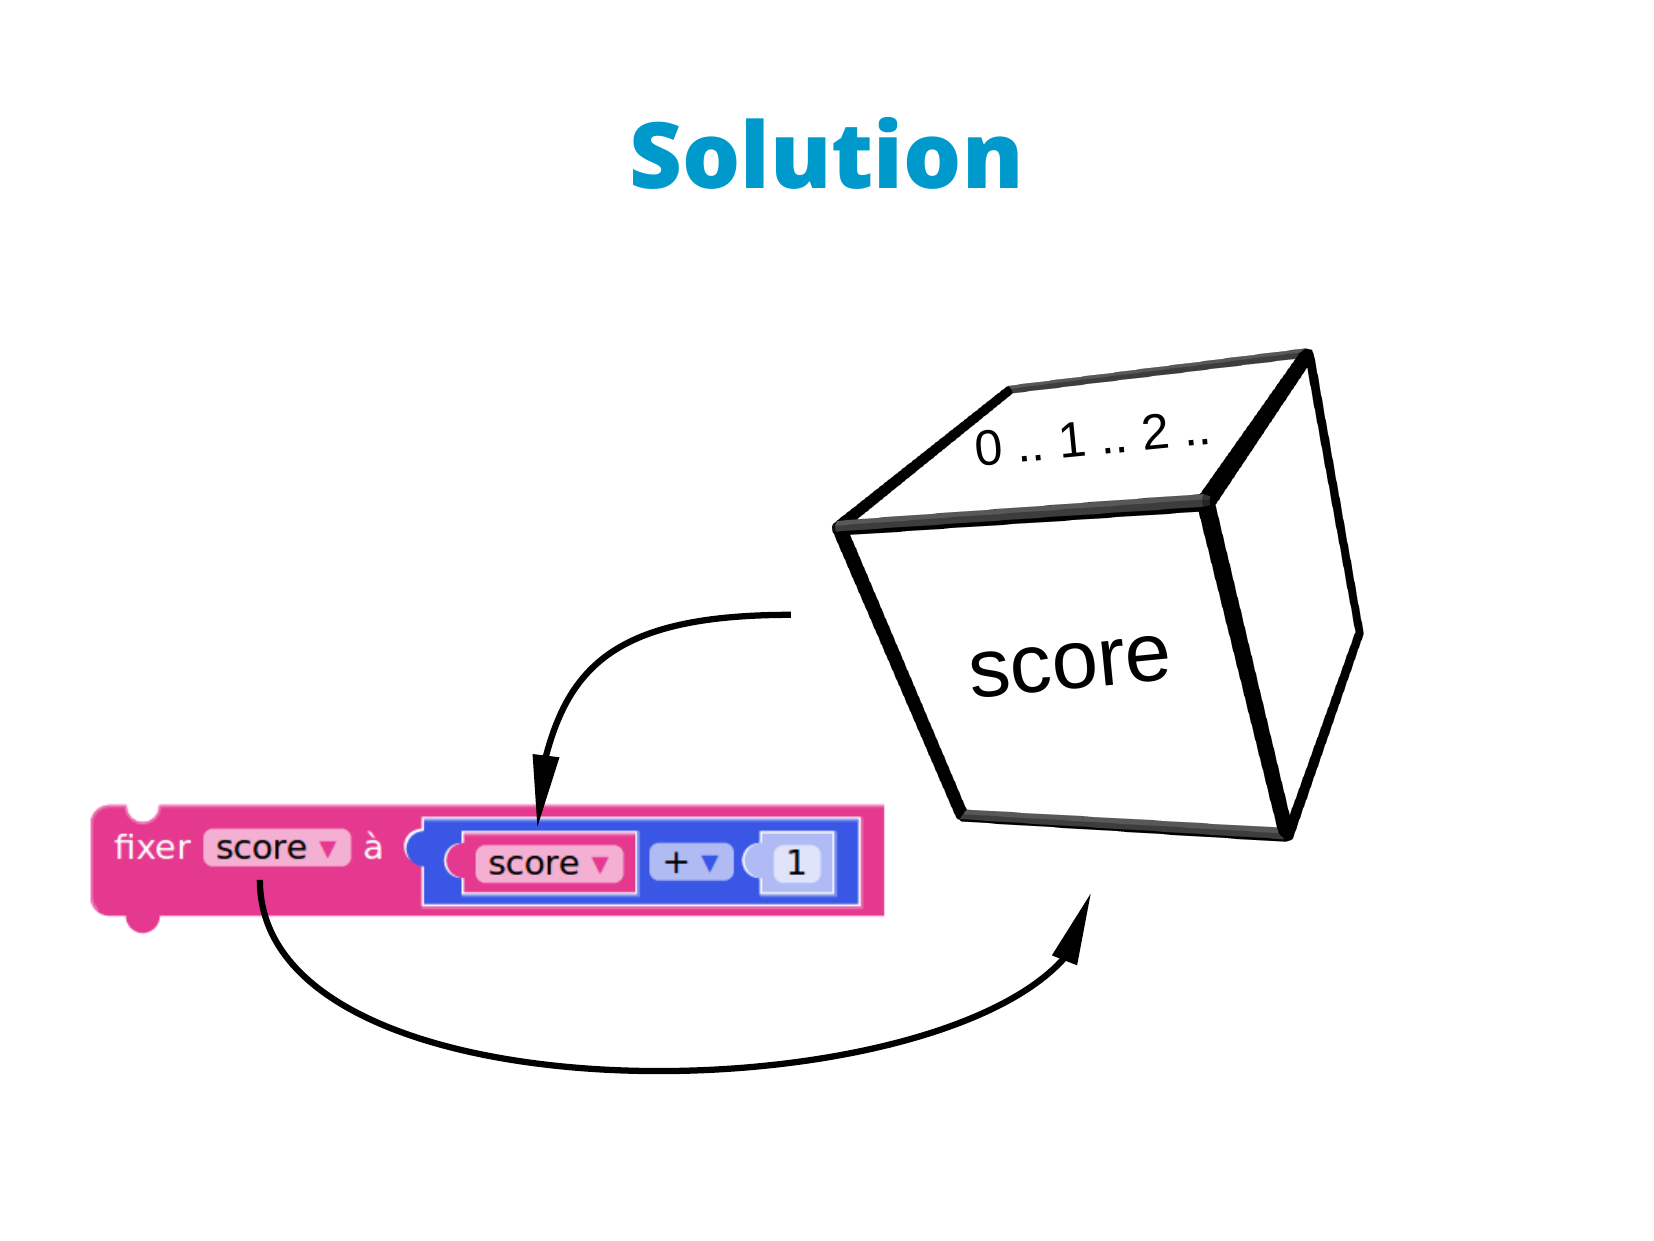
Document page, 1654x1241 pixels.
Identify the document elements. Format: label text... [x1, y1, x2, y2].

picture [69, 779, 922, 952]
text_box [206, 820, 313, 880]
title Solution [82, 49, 1571, 257]
text_box [484, 826, 591, 886]
text_box score [948, 595, 1192, 726]
text_box 0 .. 1 .. 2 .. [956, 389, 1230, 487]
